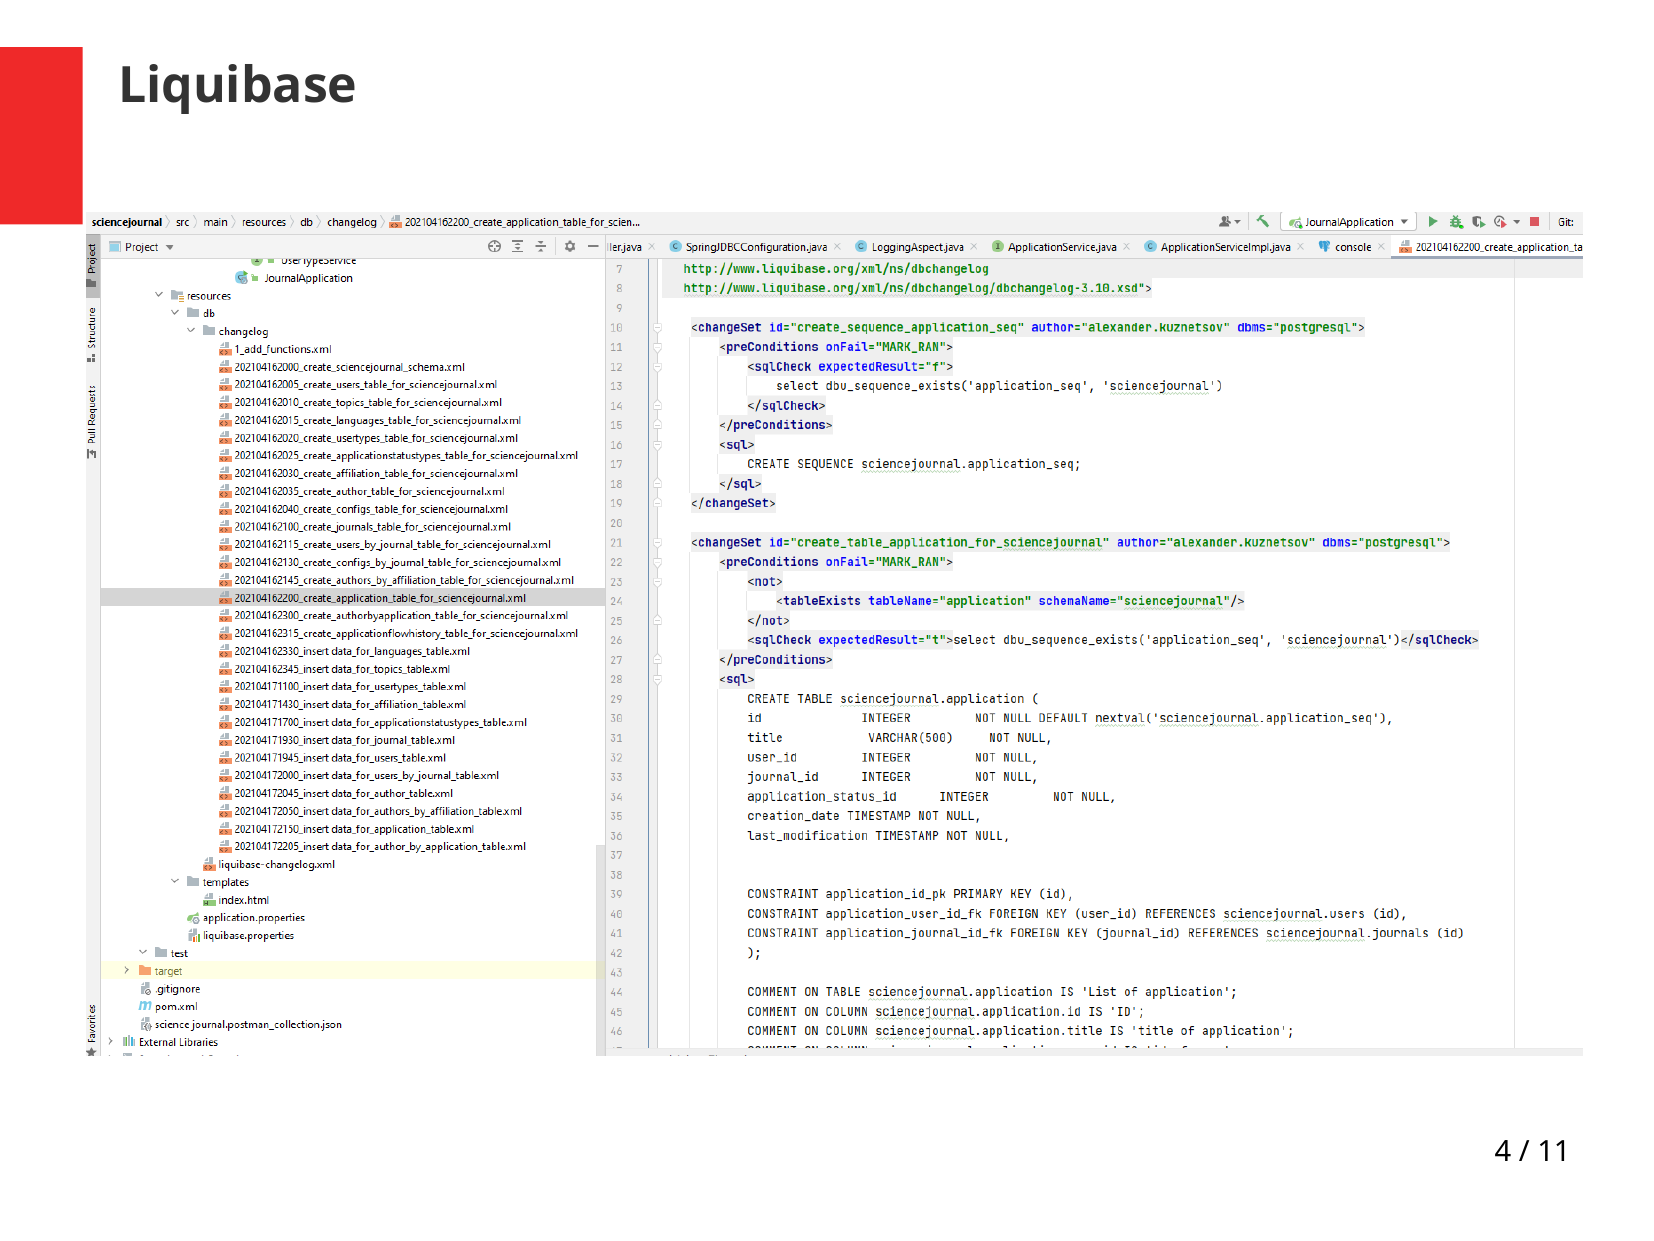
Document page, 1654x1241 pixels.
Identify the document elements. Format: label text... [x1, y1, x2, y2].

title Liquibase [118, 4, 1571, 130]
picture [86, 212, 1583, 1056]
